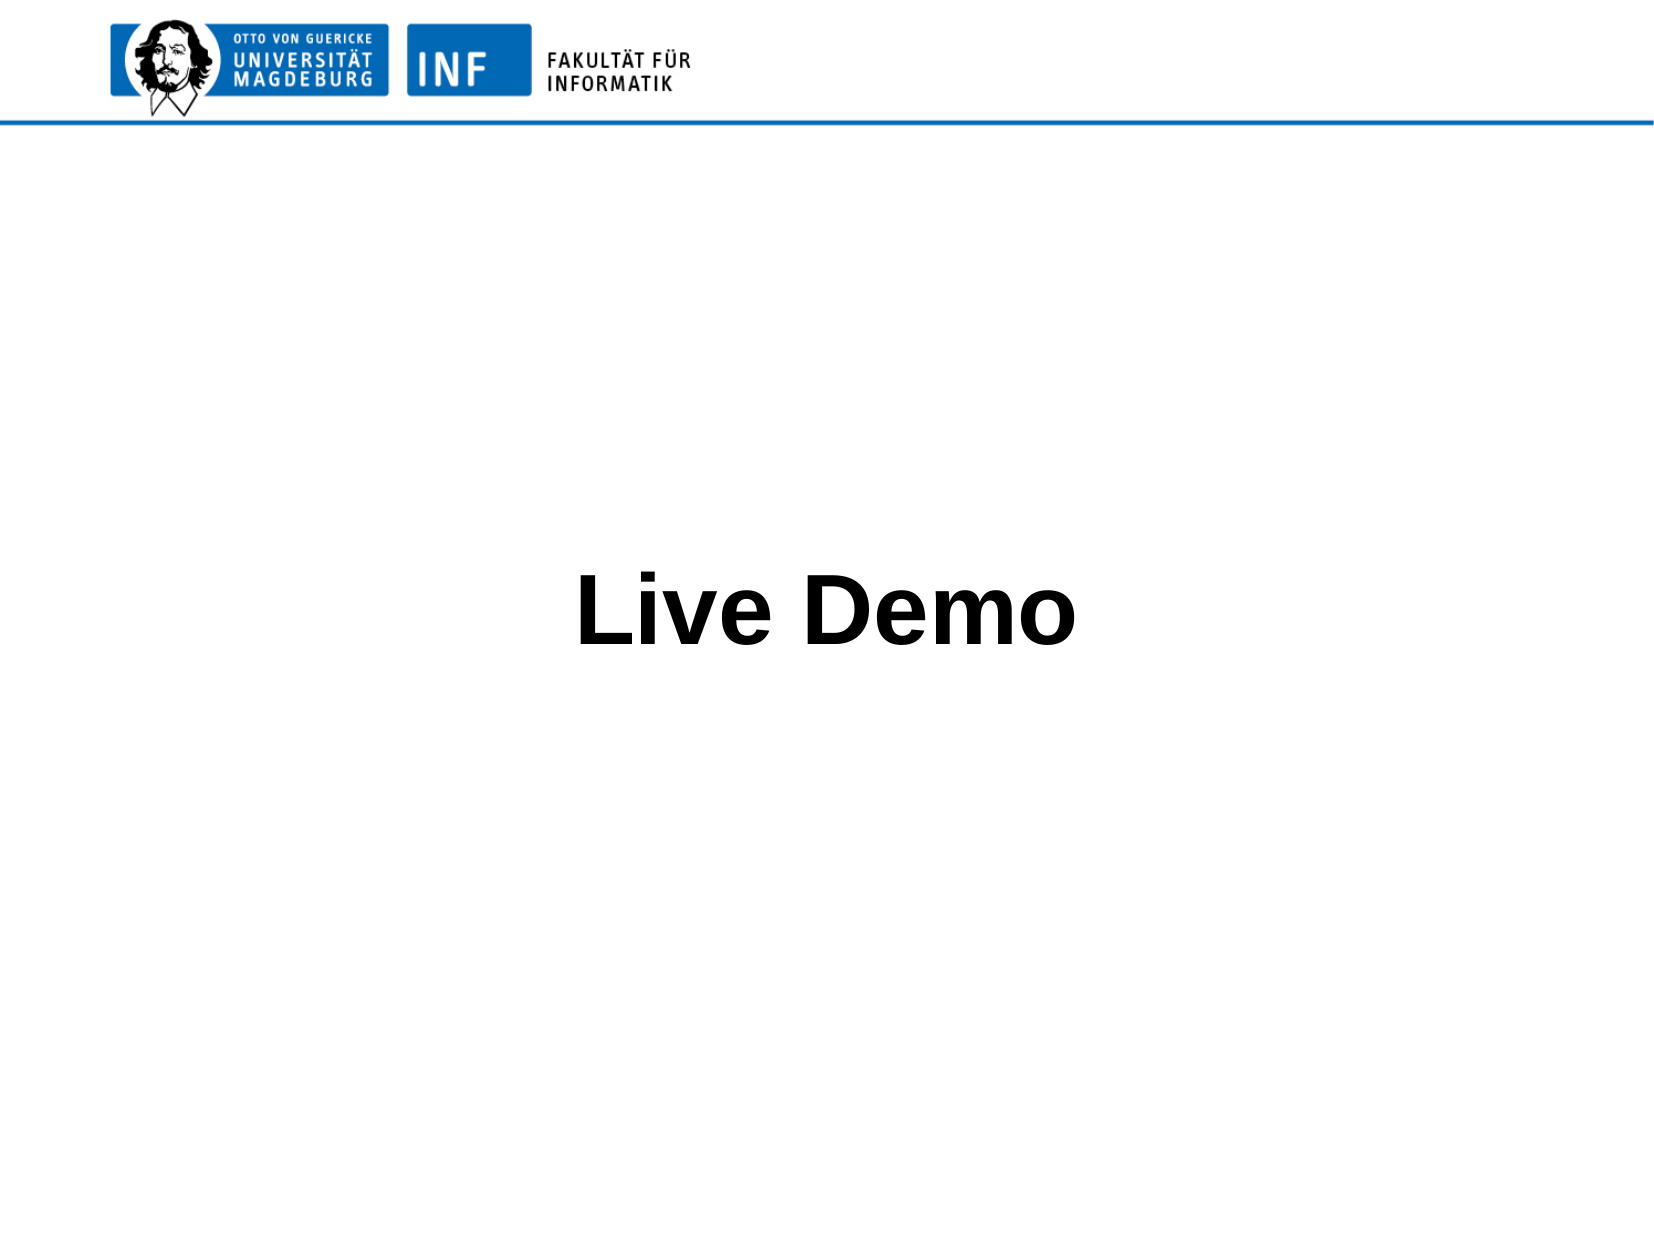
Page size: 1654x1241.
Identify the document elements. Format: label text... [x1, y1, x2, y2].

subtitle Live Demo [82, 129, 1571, 1090]
picture [0, 0, 1654, 1241]
